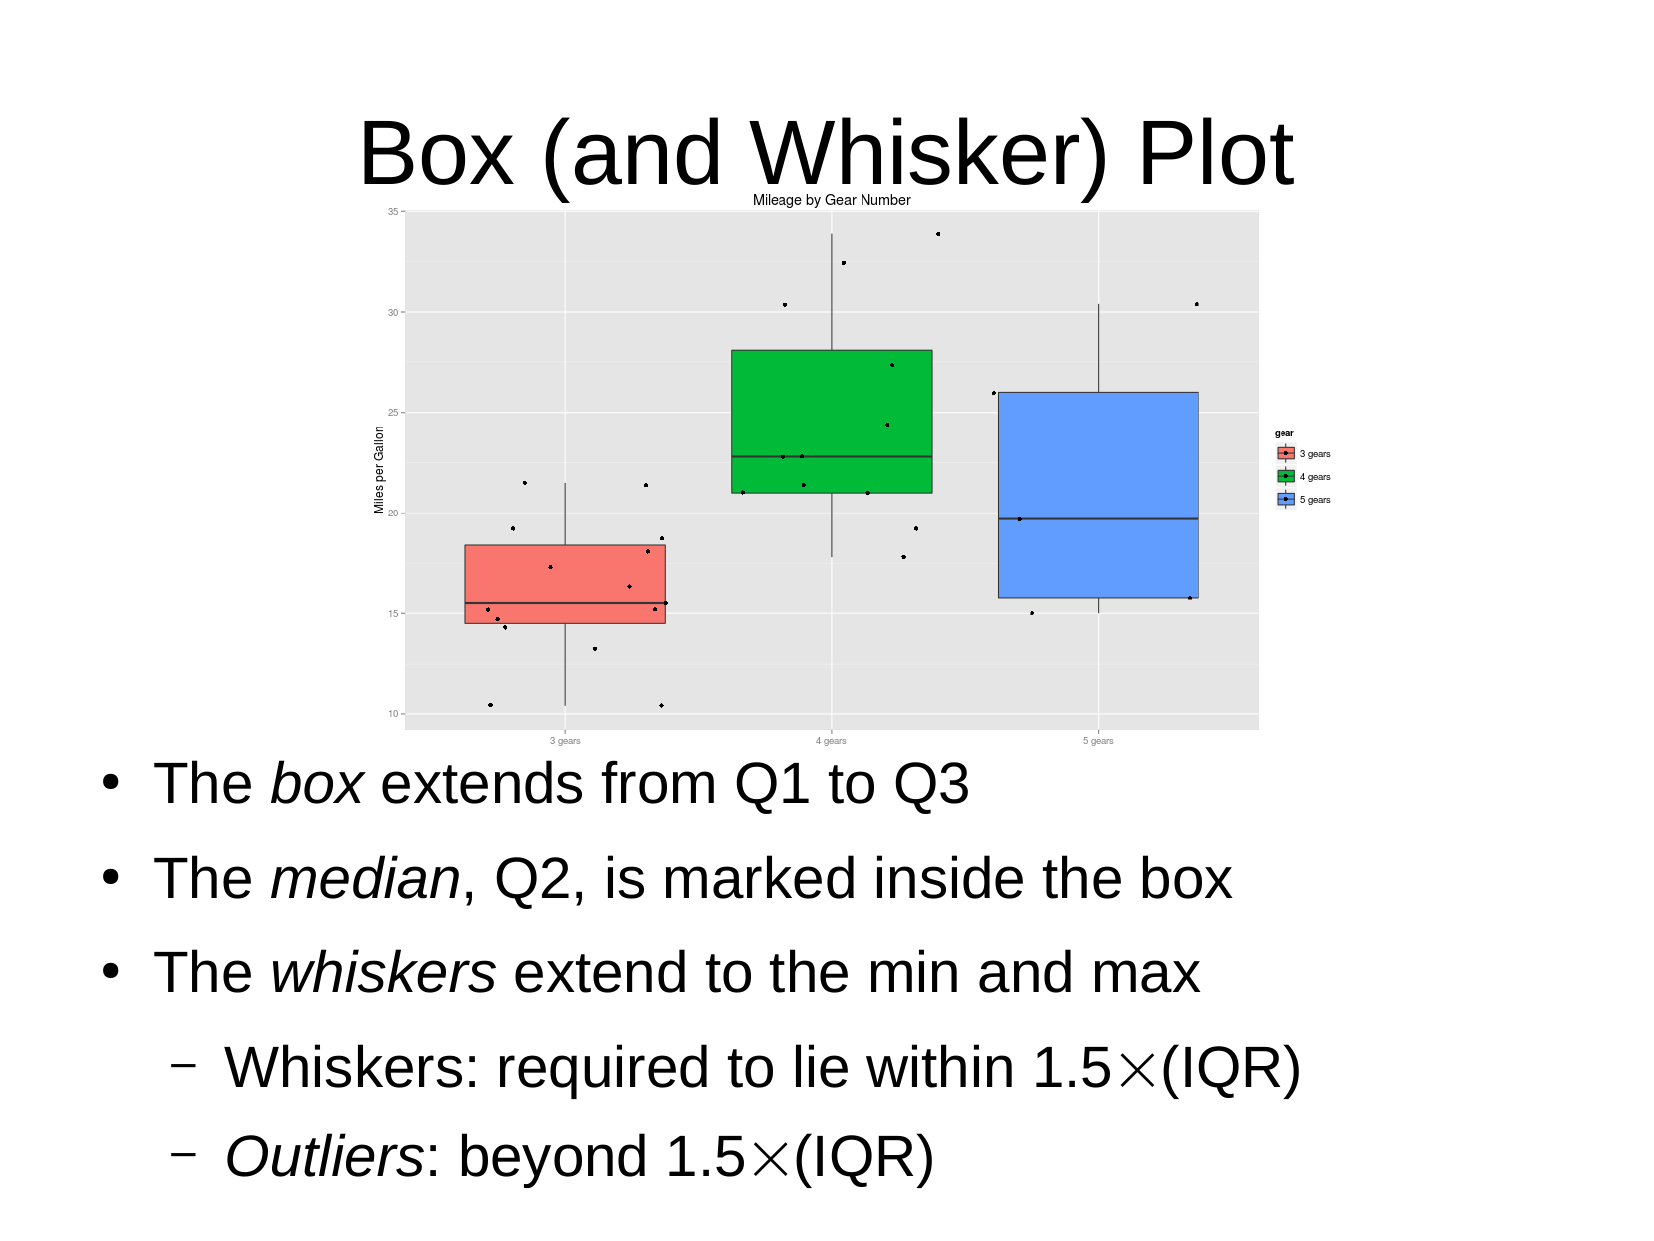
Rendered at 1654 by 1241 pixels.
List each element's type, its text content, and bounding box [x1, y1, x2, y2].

list The box extends from Q1 to Q3 The median, Q2, is marked inside the box The whiskers extend to the min and max Whiskers: required to lie within 1.5´(IQR) Outliers: beyond 1.5´(IQR) [82, 750, 1538, 1241]
title Box (and Whisker) Plot [82, 49, 1571, 257]
picture [360, 257, 1366, 750]
